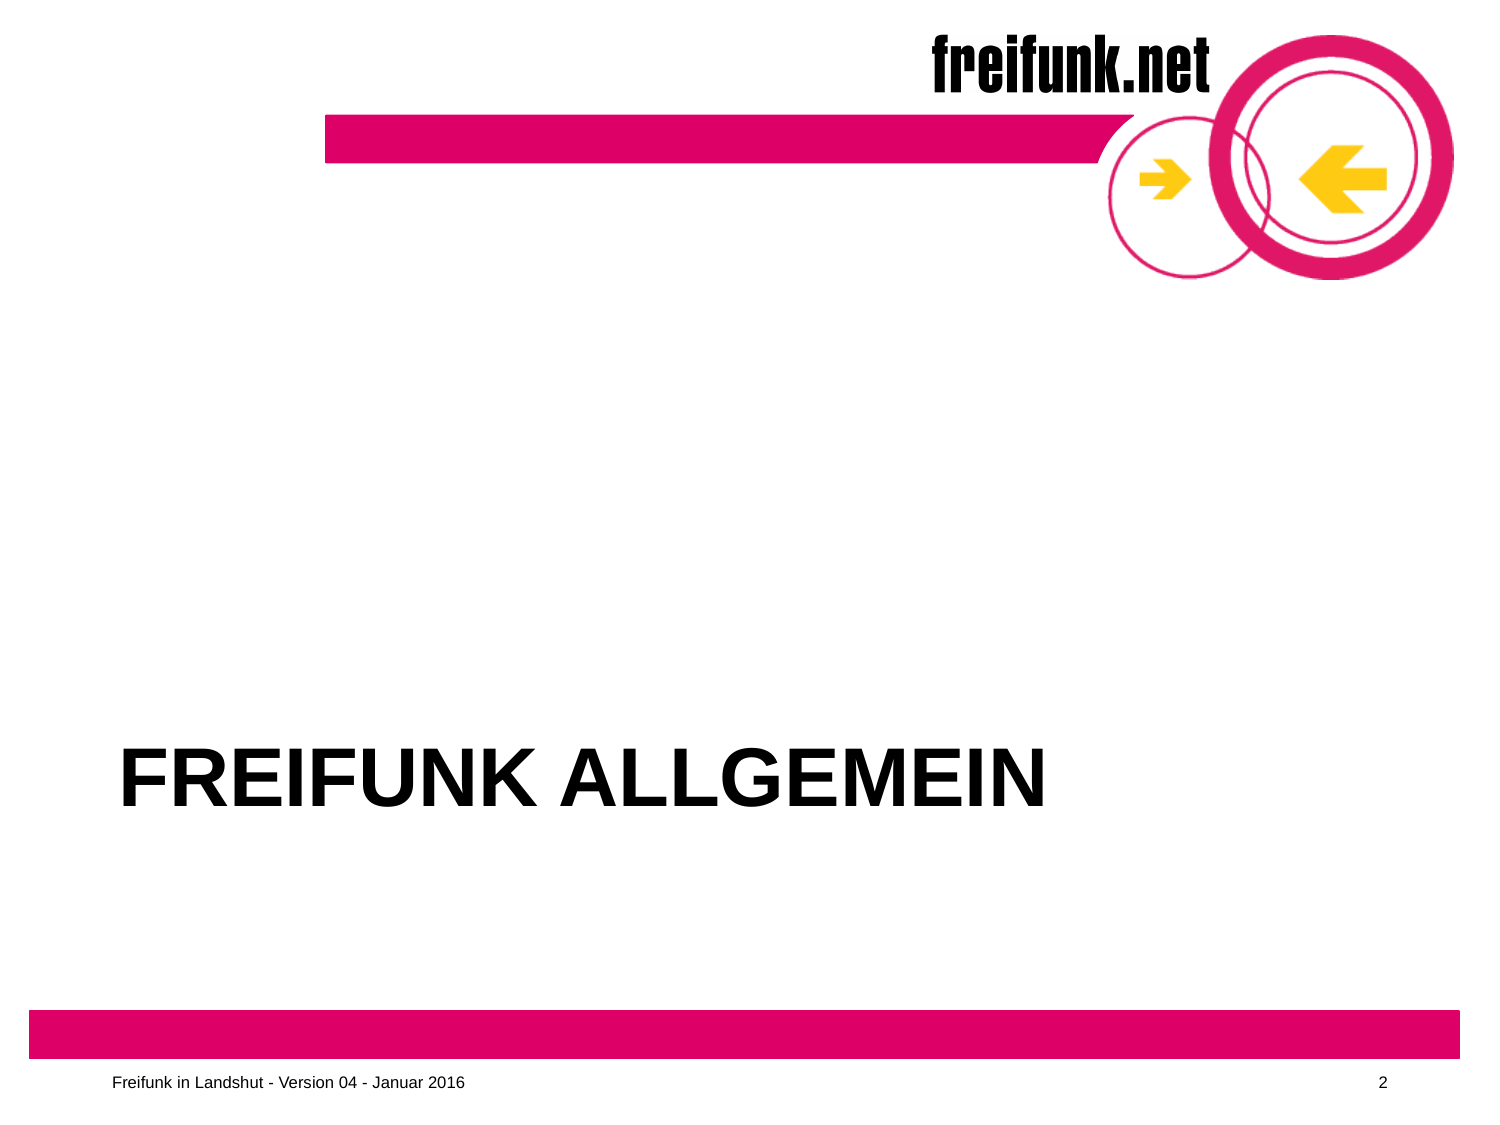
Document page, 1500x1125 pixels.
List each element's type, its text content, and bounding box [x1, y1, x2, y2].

slide_number <Foliennummer> [1107, 1058, 1388, 1106]
footer Freifunk in Landshut - Version 04 - Januar 2016 [112, 1058, 1090, 1106]
title Freifunk Allgemein [118, 722, 1394, 947]
picture [932, 34, 1454, 280]
